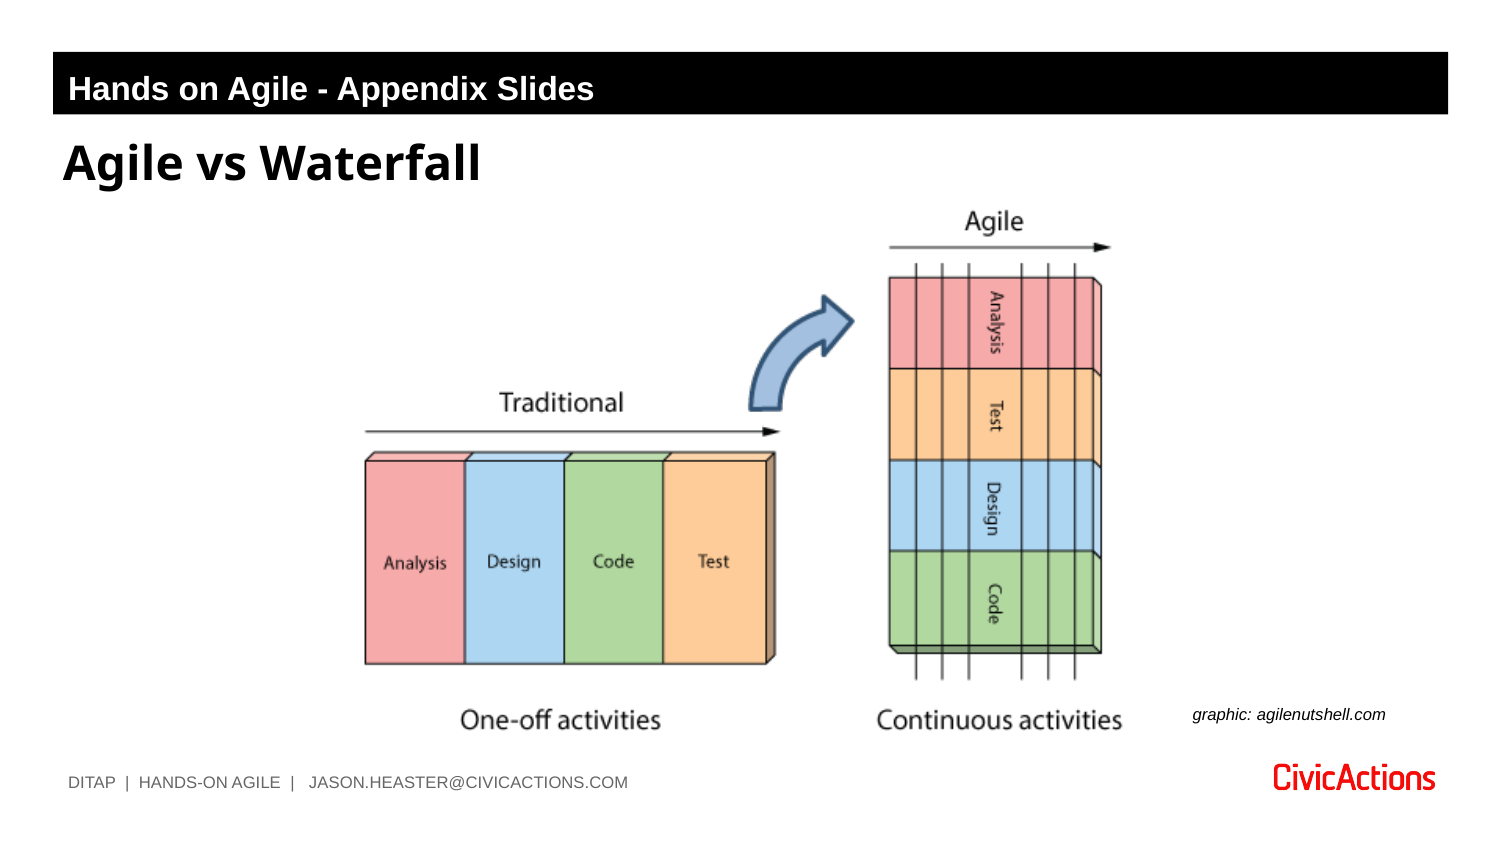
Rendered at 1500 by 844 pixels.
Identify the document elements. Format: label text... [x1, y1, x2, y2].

picture [296, 193, 1204, 746]
title Hands on Agile - Appendix Slides [53, 51, 1449, 115]
list Agile vs Waterfall [53, 123, 1449, 194]
picture [1271, 758, 1438, 795]
text_box graphic: agilenutshell.com [1177, 682, 1449, 745]
